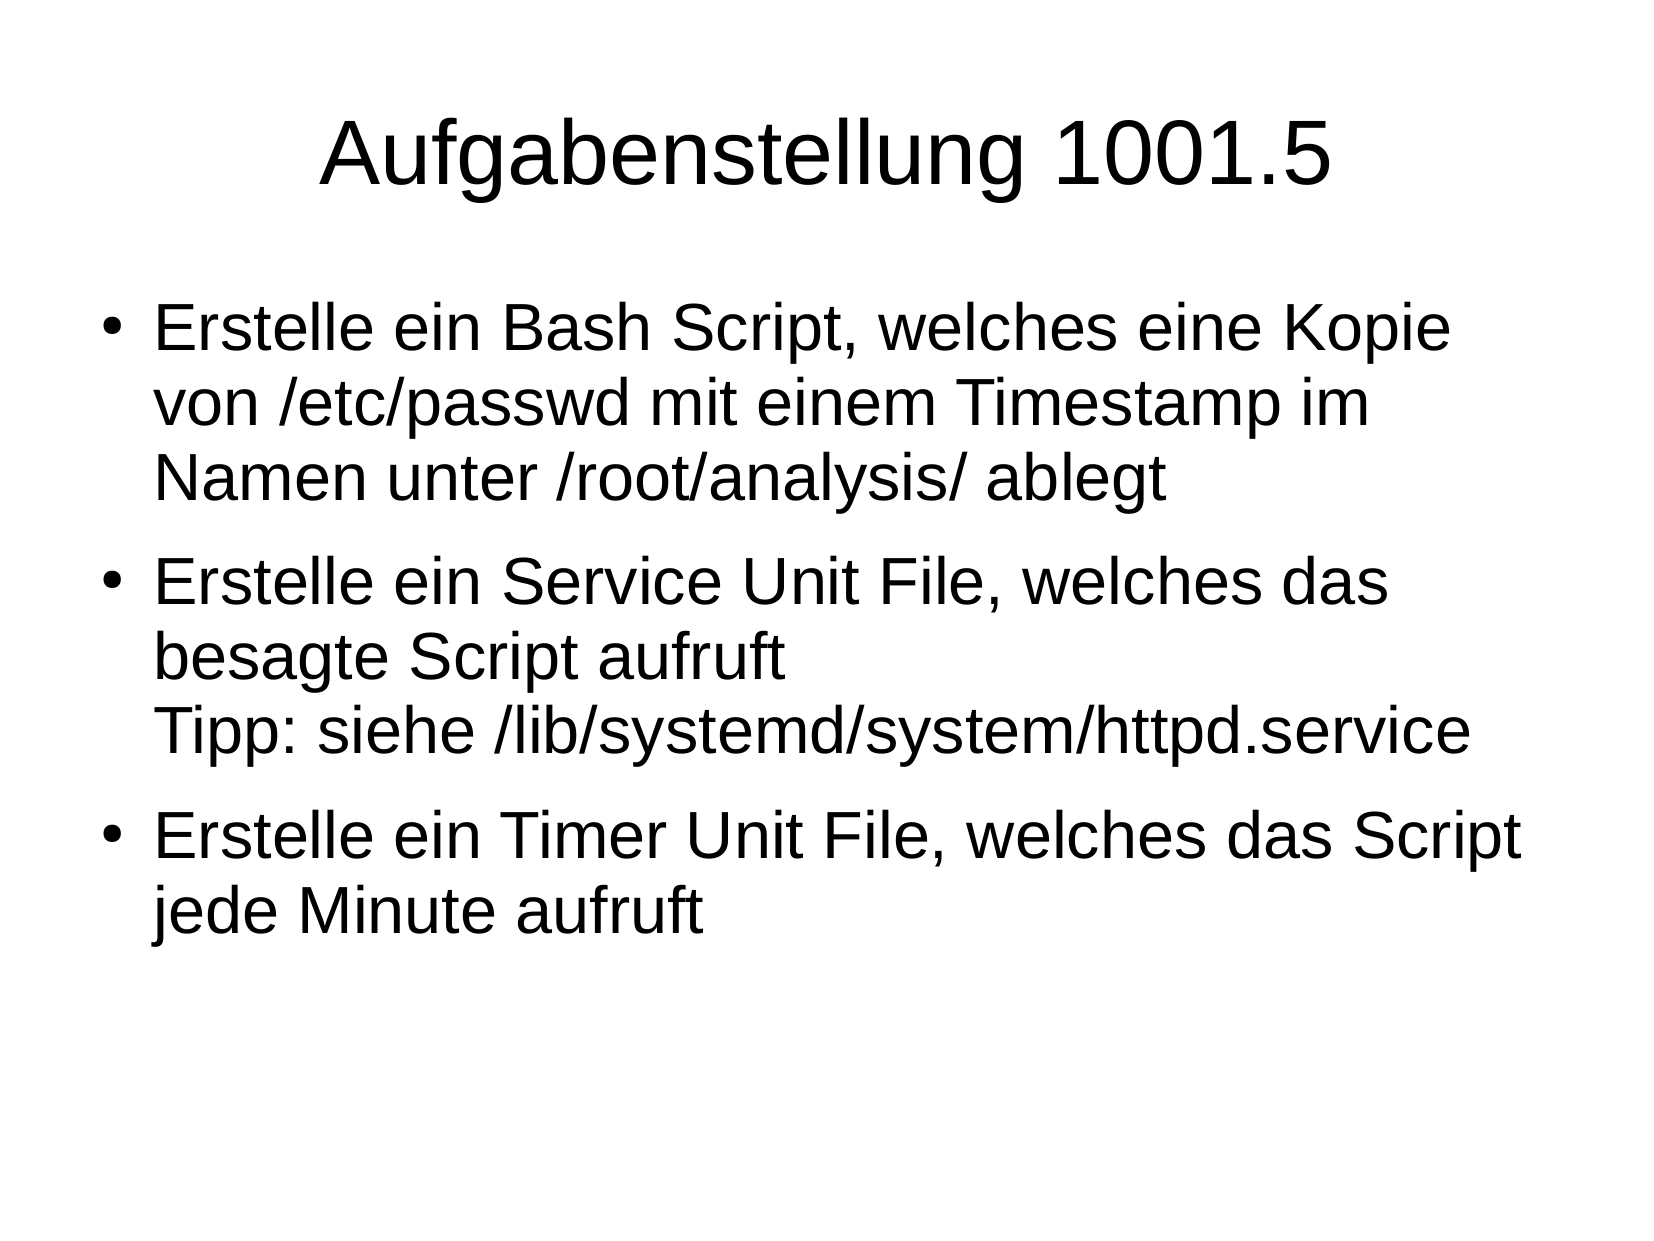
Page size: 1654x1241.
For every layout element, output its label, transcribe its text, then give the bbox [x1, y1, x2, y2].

list Erstelle ein Bash Script, welches eine Kopie von /etc/passwd mit einem Timestamp im Namen unter /root/analysis/ ablegt Erstelle ein Service Unit File, welches das besagte Script aufruft Tipp: siehe /lib/systemd/system/httpd.service Erstelle ein Timer Unit File, welches das Script jede Minute aufruft [82, 290, 1571, 1010]
title Aufgabenstellung 1001.5 [82, 49, 1571, 257]
